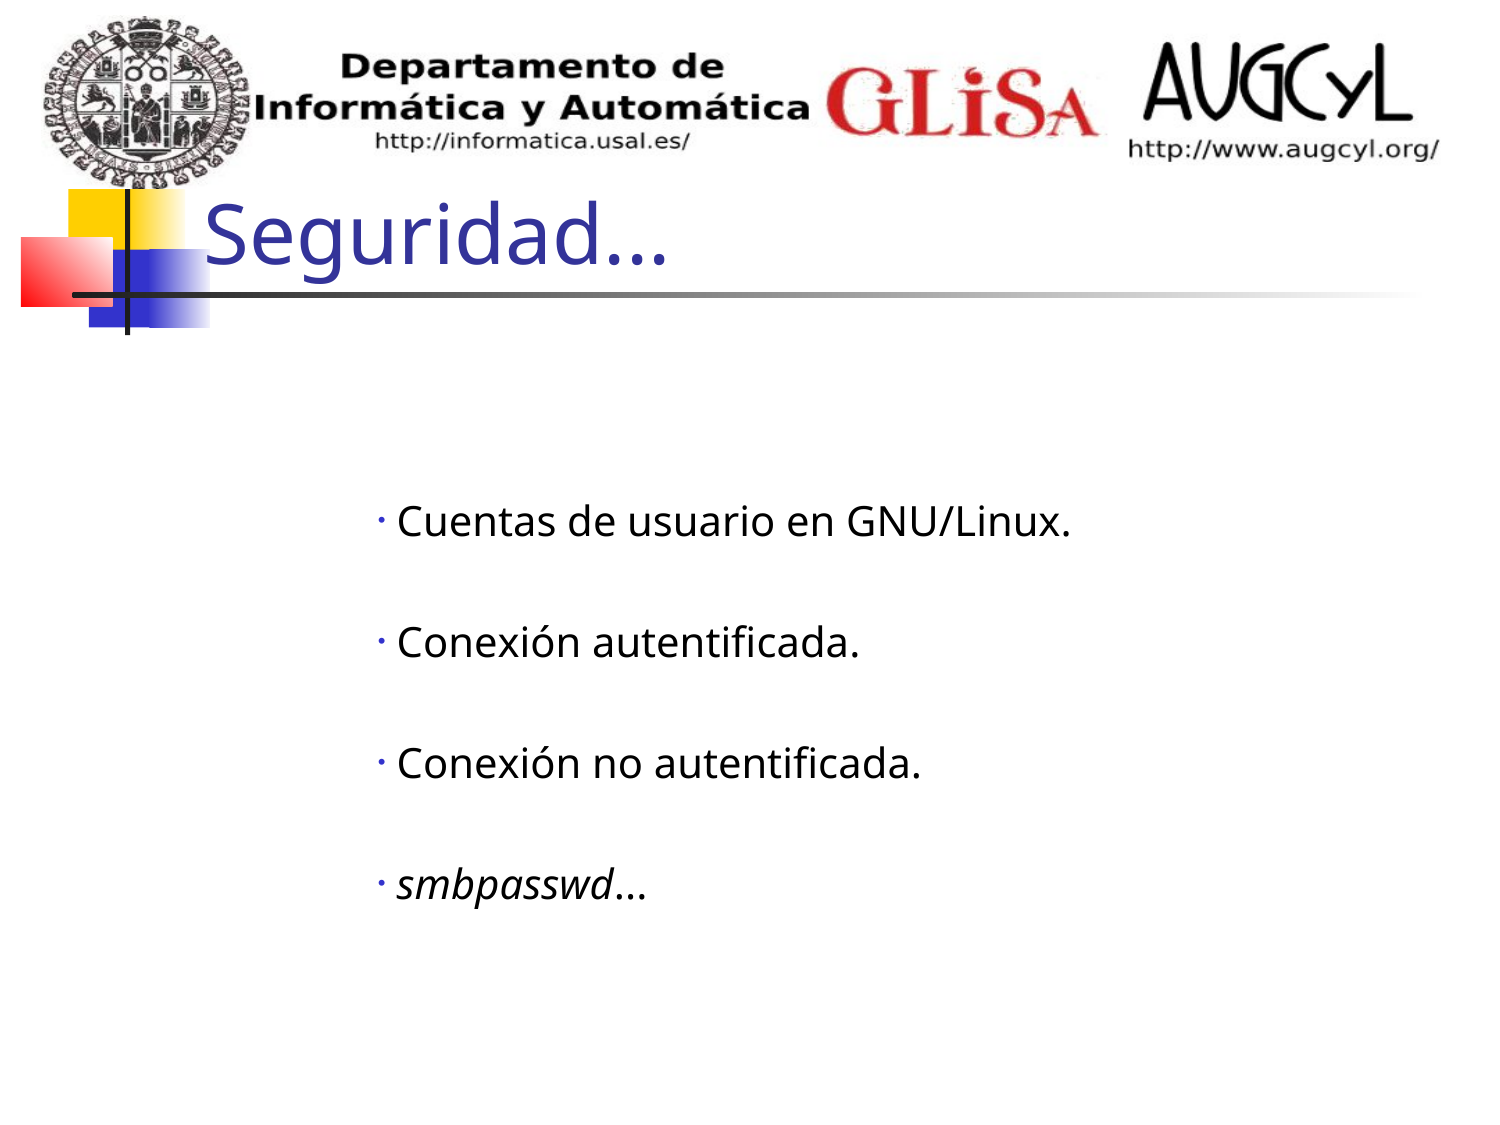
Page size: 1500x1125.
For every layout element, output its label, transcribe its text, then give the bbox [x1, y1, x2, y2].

text_box Cuentas de usuario en GNU/Linux. Conexión autentificada. Conexión no autentificada. smbpasswd... [362, 487, 1413, 951]
picture [41, 15, 1463, 189]
title Seguridad... [188, 101, 1468, 289]
